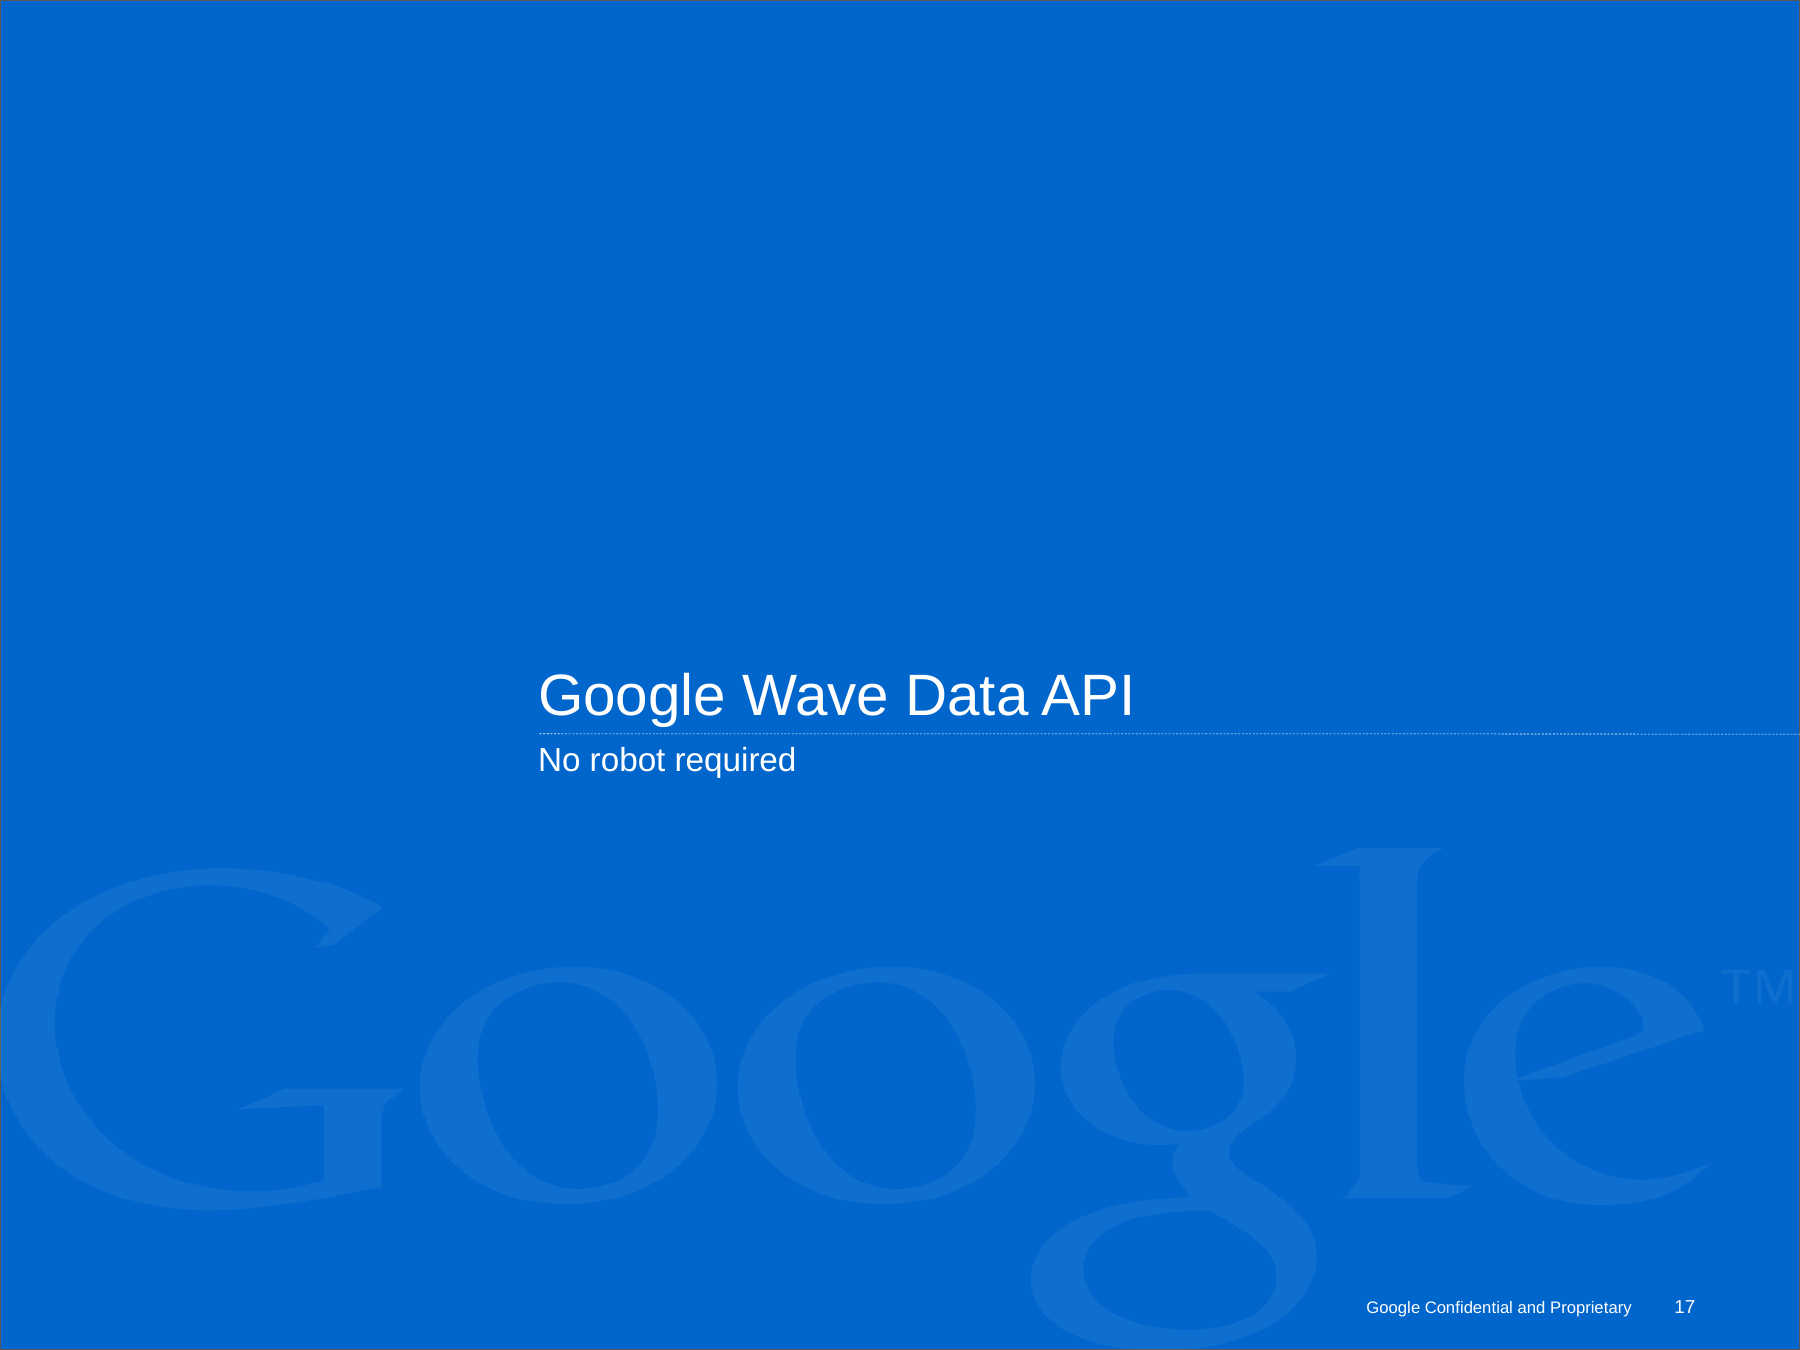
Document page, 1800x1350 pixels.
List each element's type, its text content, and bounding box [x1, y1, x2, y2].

title Google Wave Data API [523, 641, 1752, 734]
picture [0, 848, 1796, 1350]
subtitle No robot required [523, 734, 1752, 801]
